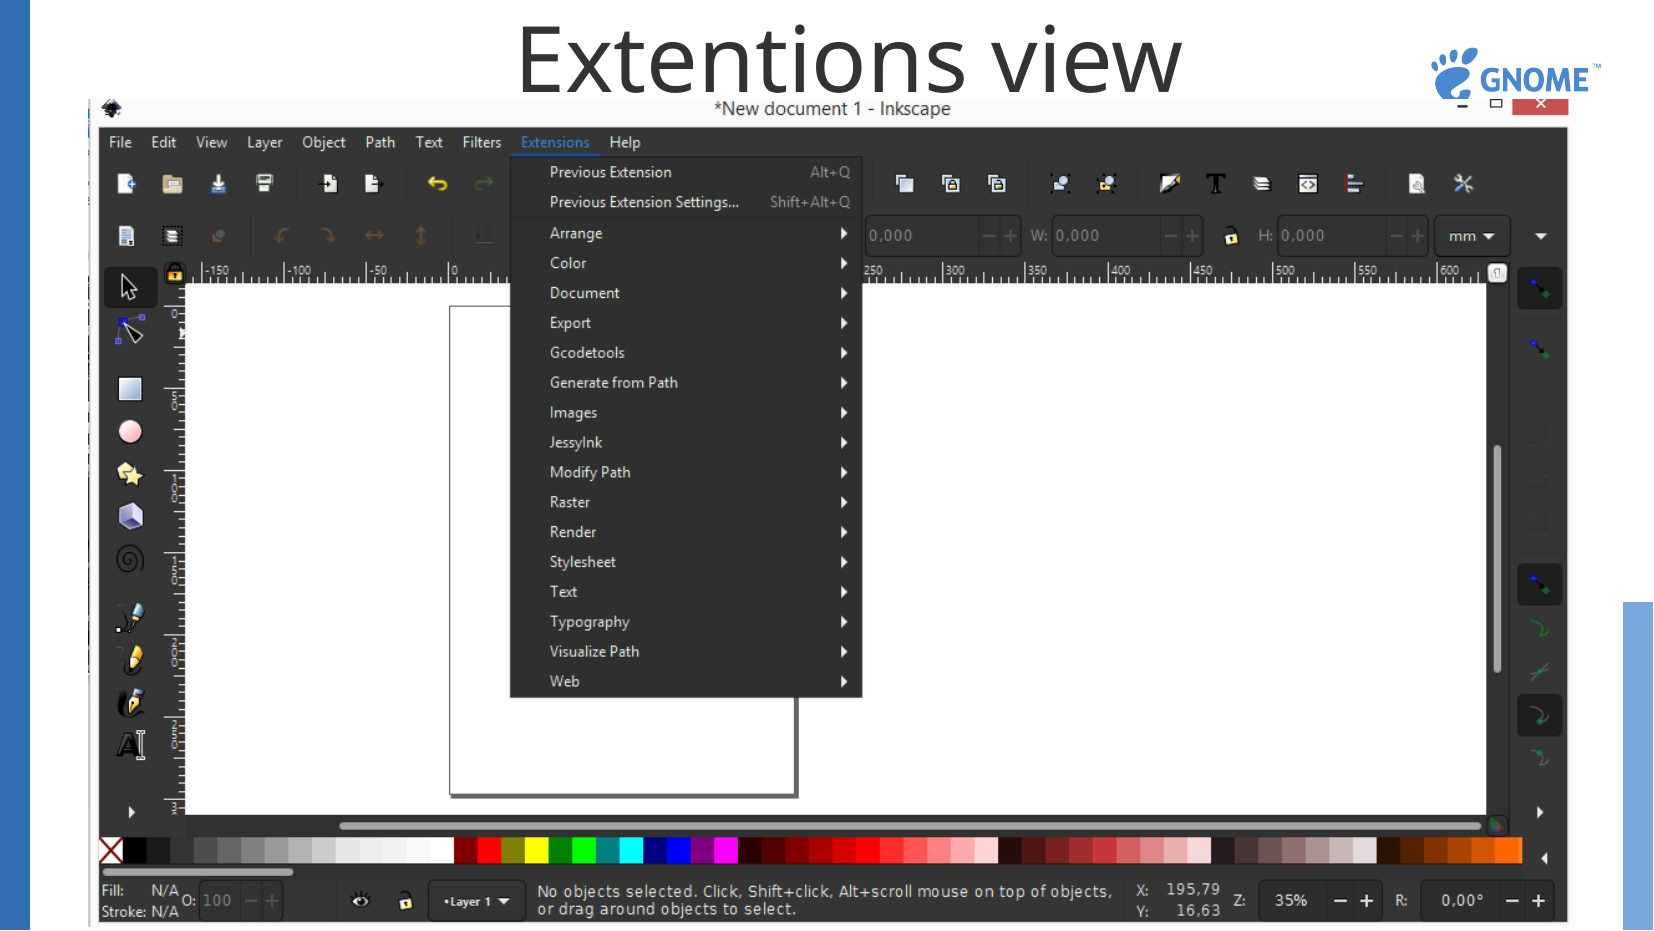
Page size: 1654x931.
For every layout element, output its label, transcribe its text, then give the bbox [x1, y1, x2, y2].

picture [88, 99, 1576, 927]
title Extentions view [514, 0, 1186, 99]
